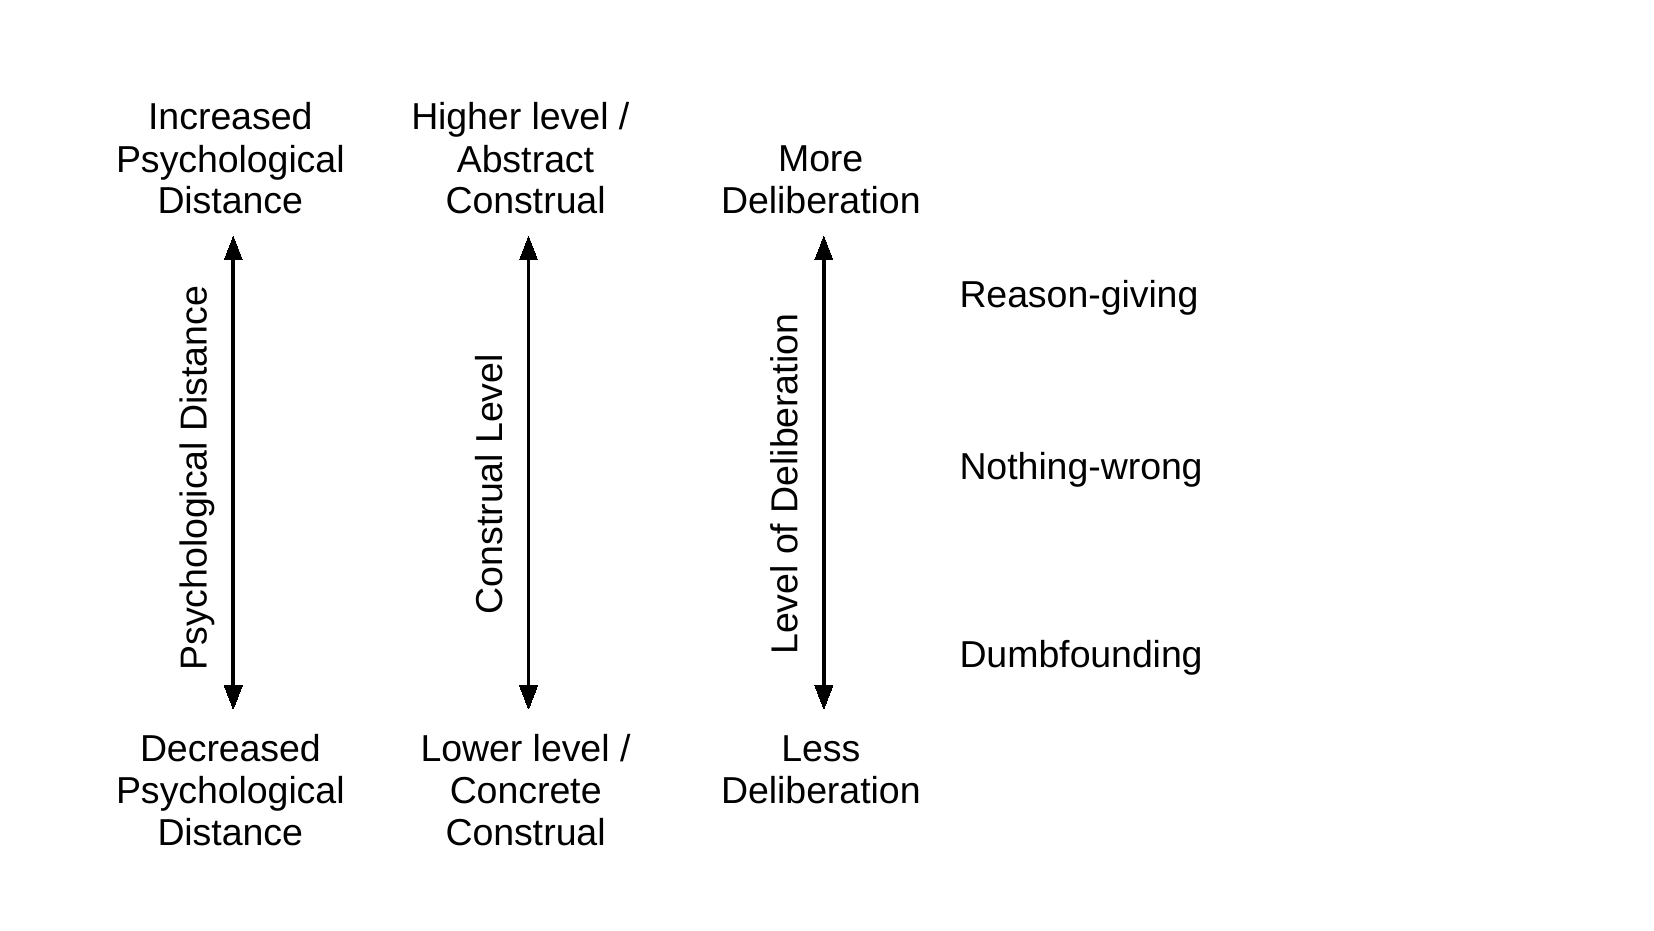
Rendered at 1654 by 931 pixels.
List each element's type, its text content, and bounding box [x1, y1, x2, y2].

text_box [814, 236, 833, 709]
text_box Psychological Distance [165, 248, 265, 709]
text_box Construal Level [460, 283, 524, 686]
text_box [519, 236, 538, 709]
text_box Lower level / Concrete Construal [389, 720, 662, 862]
text_box More Deliberation [685, 129, 957, 229]
text_box Nothing-wrong [944, 425, 1226, 508]
text_box Higher level / Abstract Construal [389, 88, 662, 230]
text_box Increased Psychological Distance [94, 88, 367, 230]
text_box Reason-giving [944, 265, 1217, 323]
text_box Decreased Psychological Distance [94, 720, 367, 862]
text_box Level of Deliberation [755, 283, 819, 686]
text_box Less Deliberation [685, 720, 957, 820]
text_box Dumbfounding [944, 625, 1241, 683]
text_box [228, 236, 238, 248]
